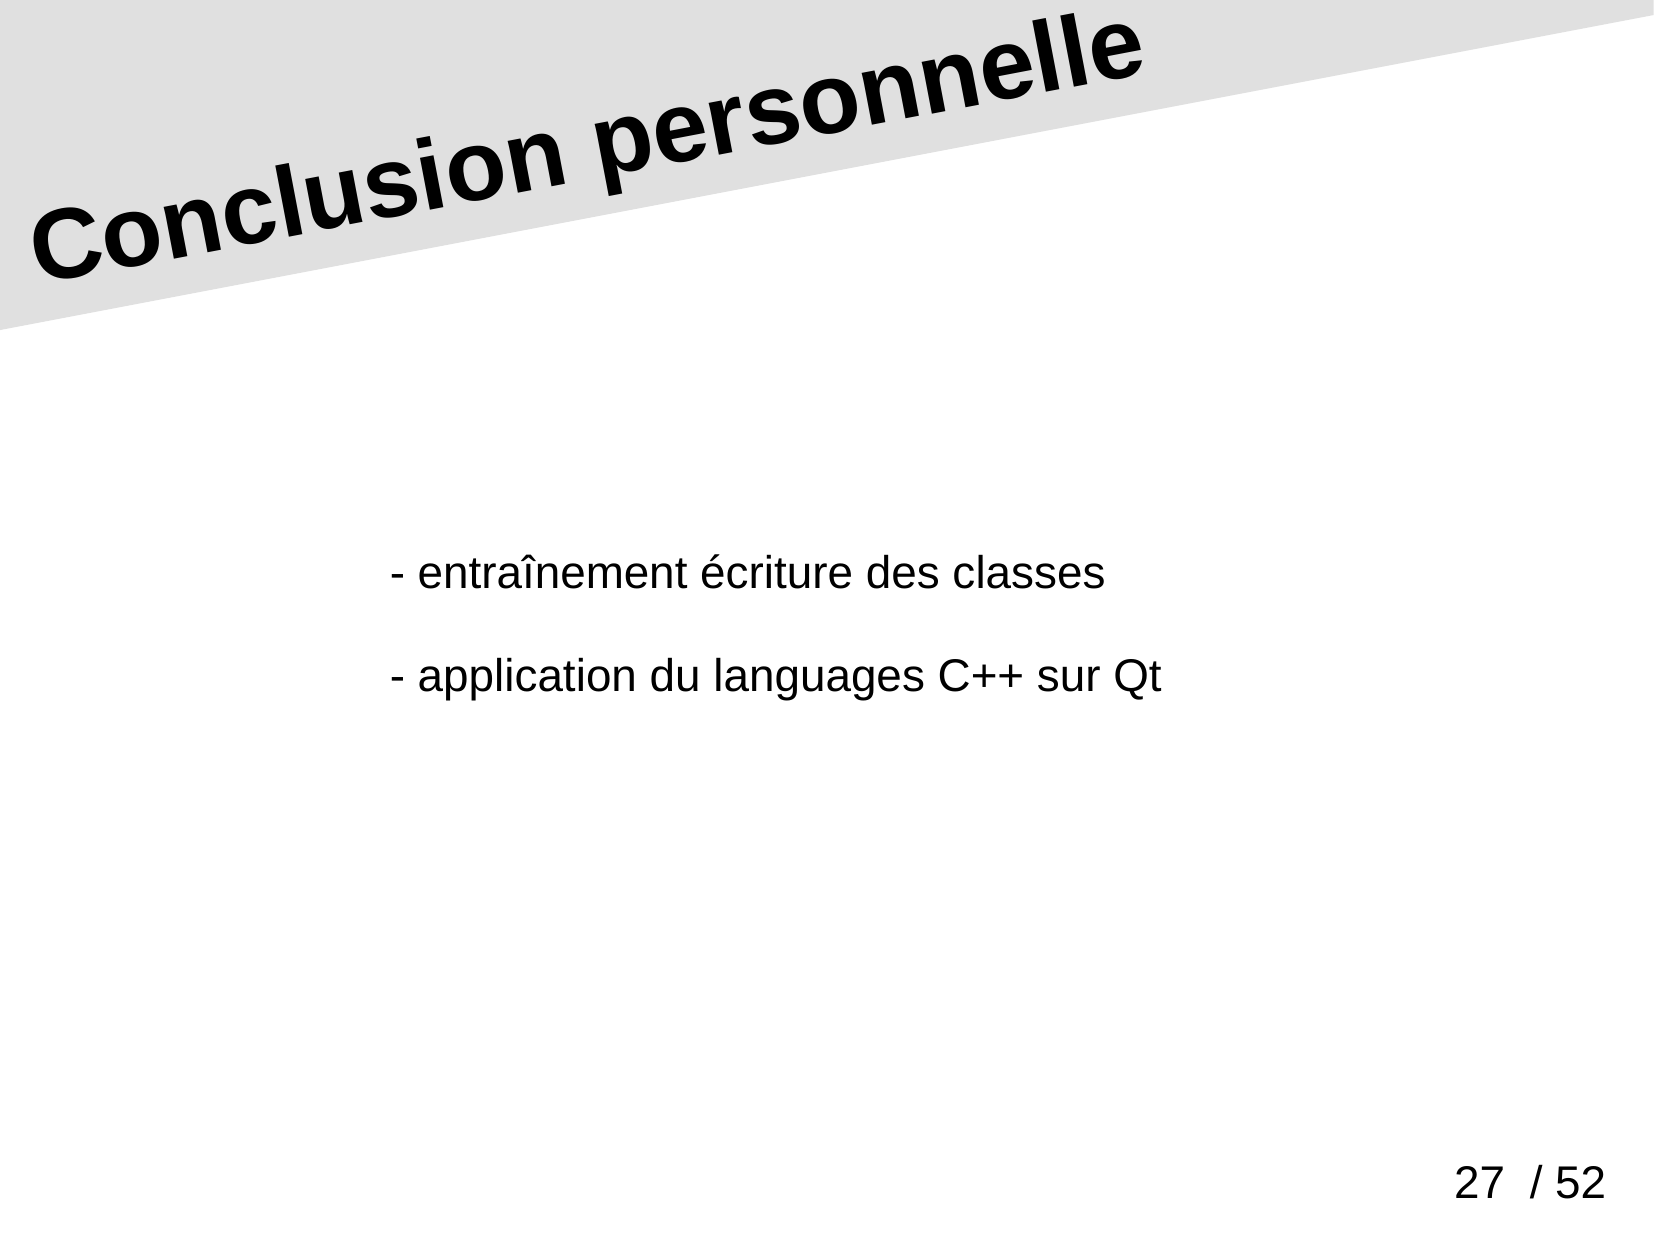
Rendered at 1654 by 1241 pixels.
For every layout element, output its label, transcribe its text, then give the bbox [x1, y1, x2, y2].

title Conclusion personnelle [11, 0, 1512, 353]
text_box - entraînement écriture des classes - application du languages C++ sur Qt [375, 540, 1321, 709]
